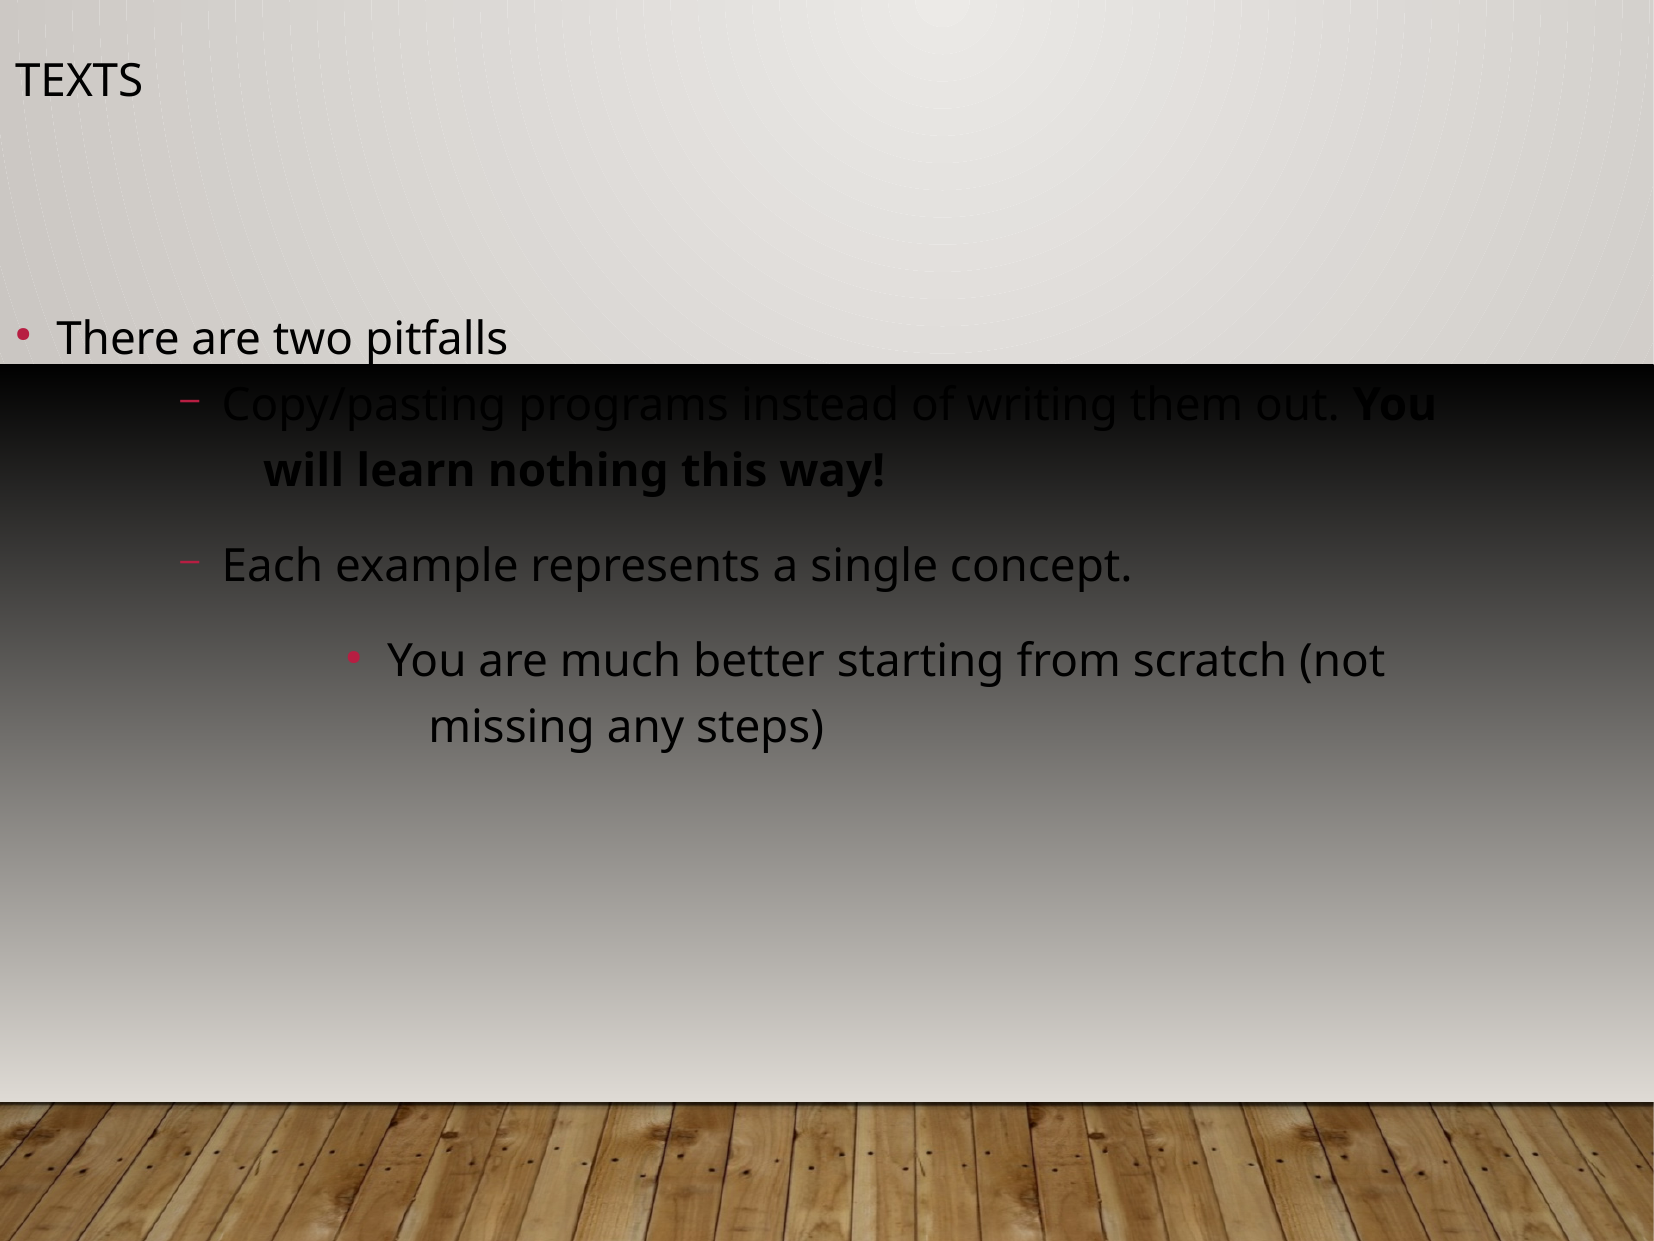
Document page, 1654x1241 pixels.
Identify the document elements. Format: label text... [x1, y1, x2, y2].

list There are two pitfalls Copy/pasting programs instead of writing them out. You will learn nothing this way! Each example represents a single concept. You are much better starting from scratch (not missing any steps) [0, 290, 1489, 1010]
title TextS [0, 49, 1489, 257]
